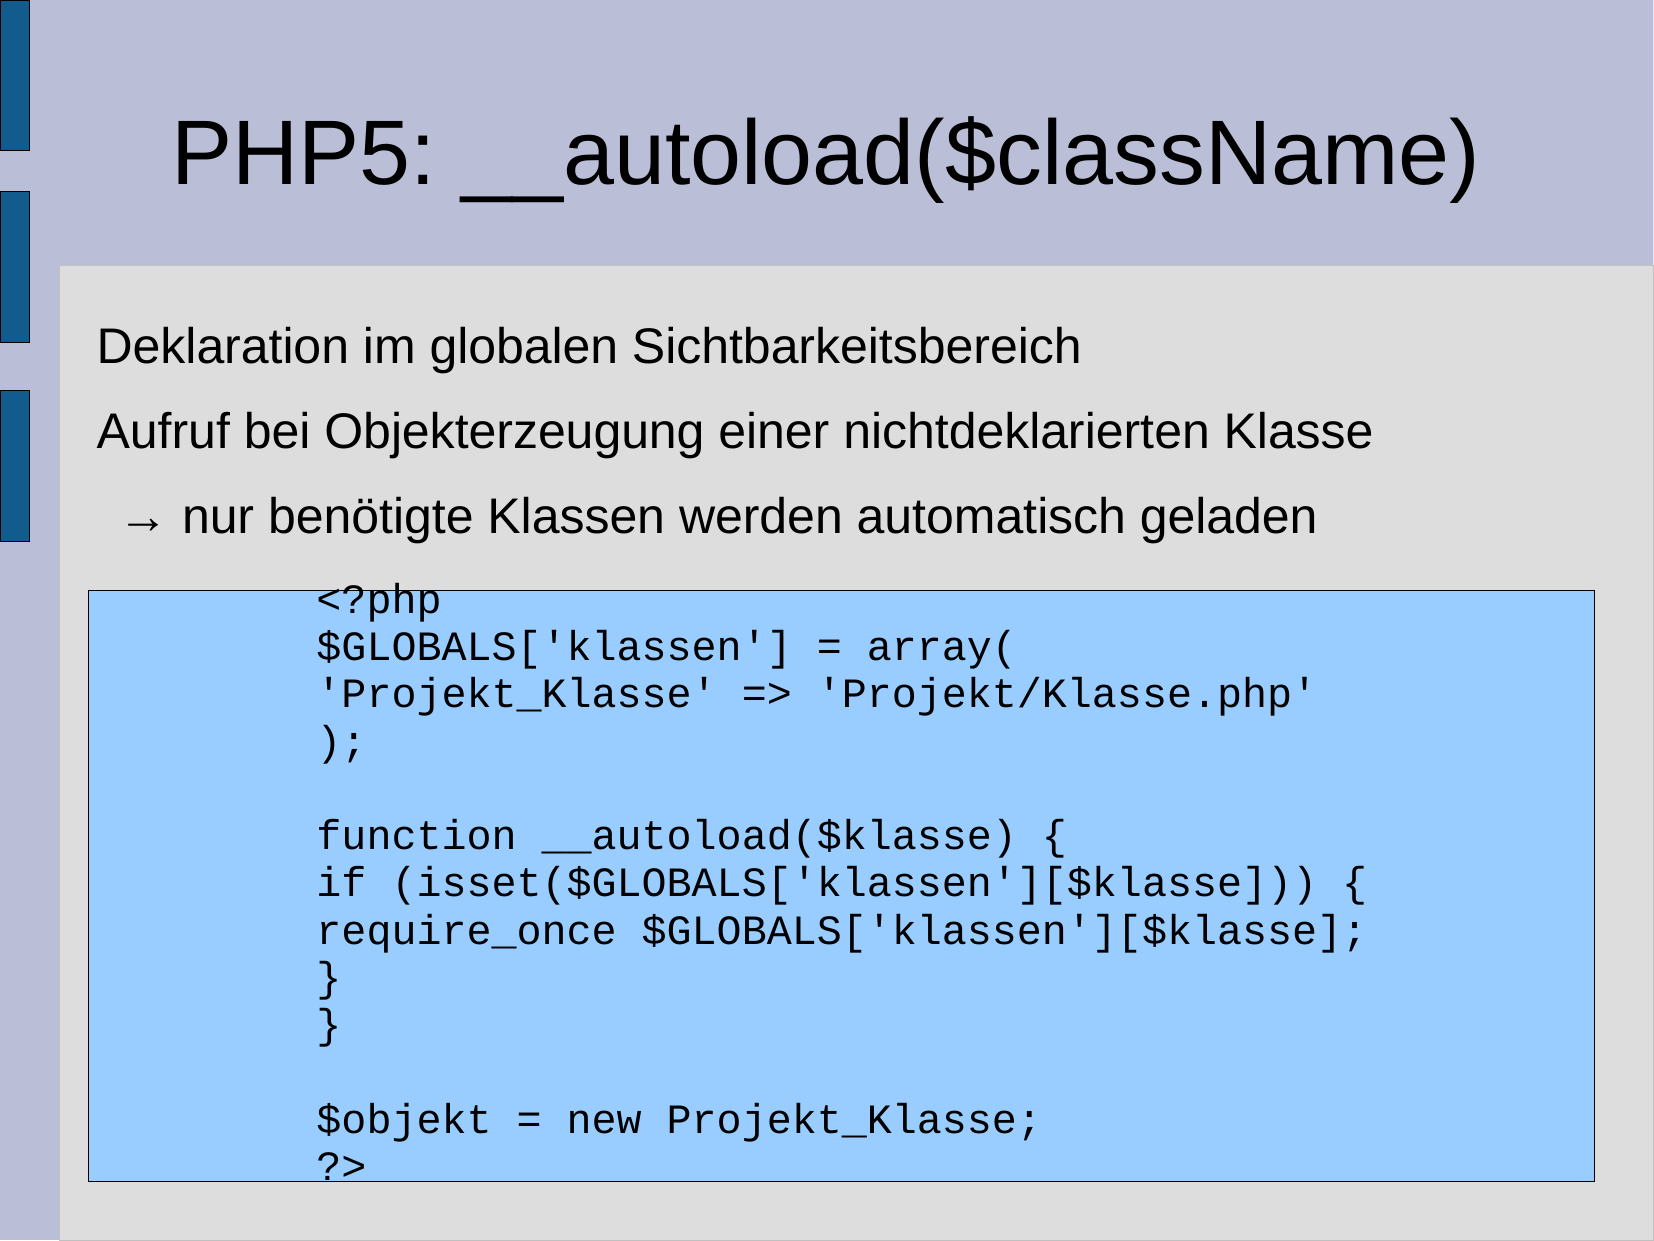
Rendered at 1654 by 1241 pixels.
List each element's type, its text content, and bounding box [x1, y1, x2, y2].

subtitle Deklaration im globalen Sichtbarkeitsbereich Aufruf bei Objekterzeugung einer nichtdeklarierten Klasse → nur benötigte Klassen werden automatisch geladen [82, 297, 1571, 621]
text_box <?php $GLOBALS['klassen'] = array( 'Projekt_Klasse' => 'Projekt/Klasse.php' ); function __autoload($klasse) { if (isset($GLOBALS['klassen'][$klasse])) { require_once $GLOBALS['klassen'][$klasse]; } } $objekt = new Projekt_Klasse; ?> [88, 590, 1595, 1182]
title PHP5: __autoload($className) [82, 56, 1571, 250]
